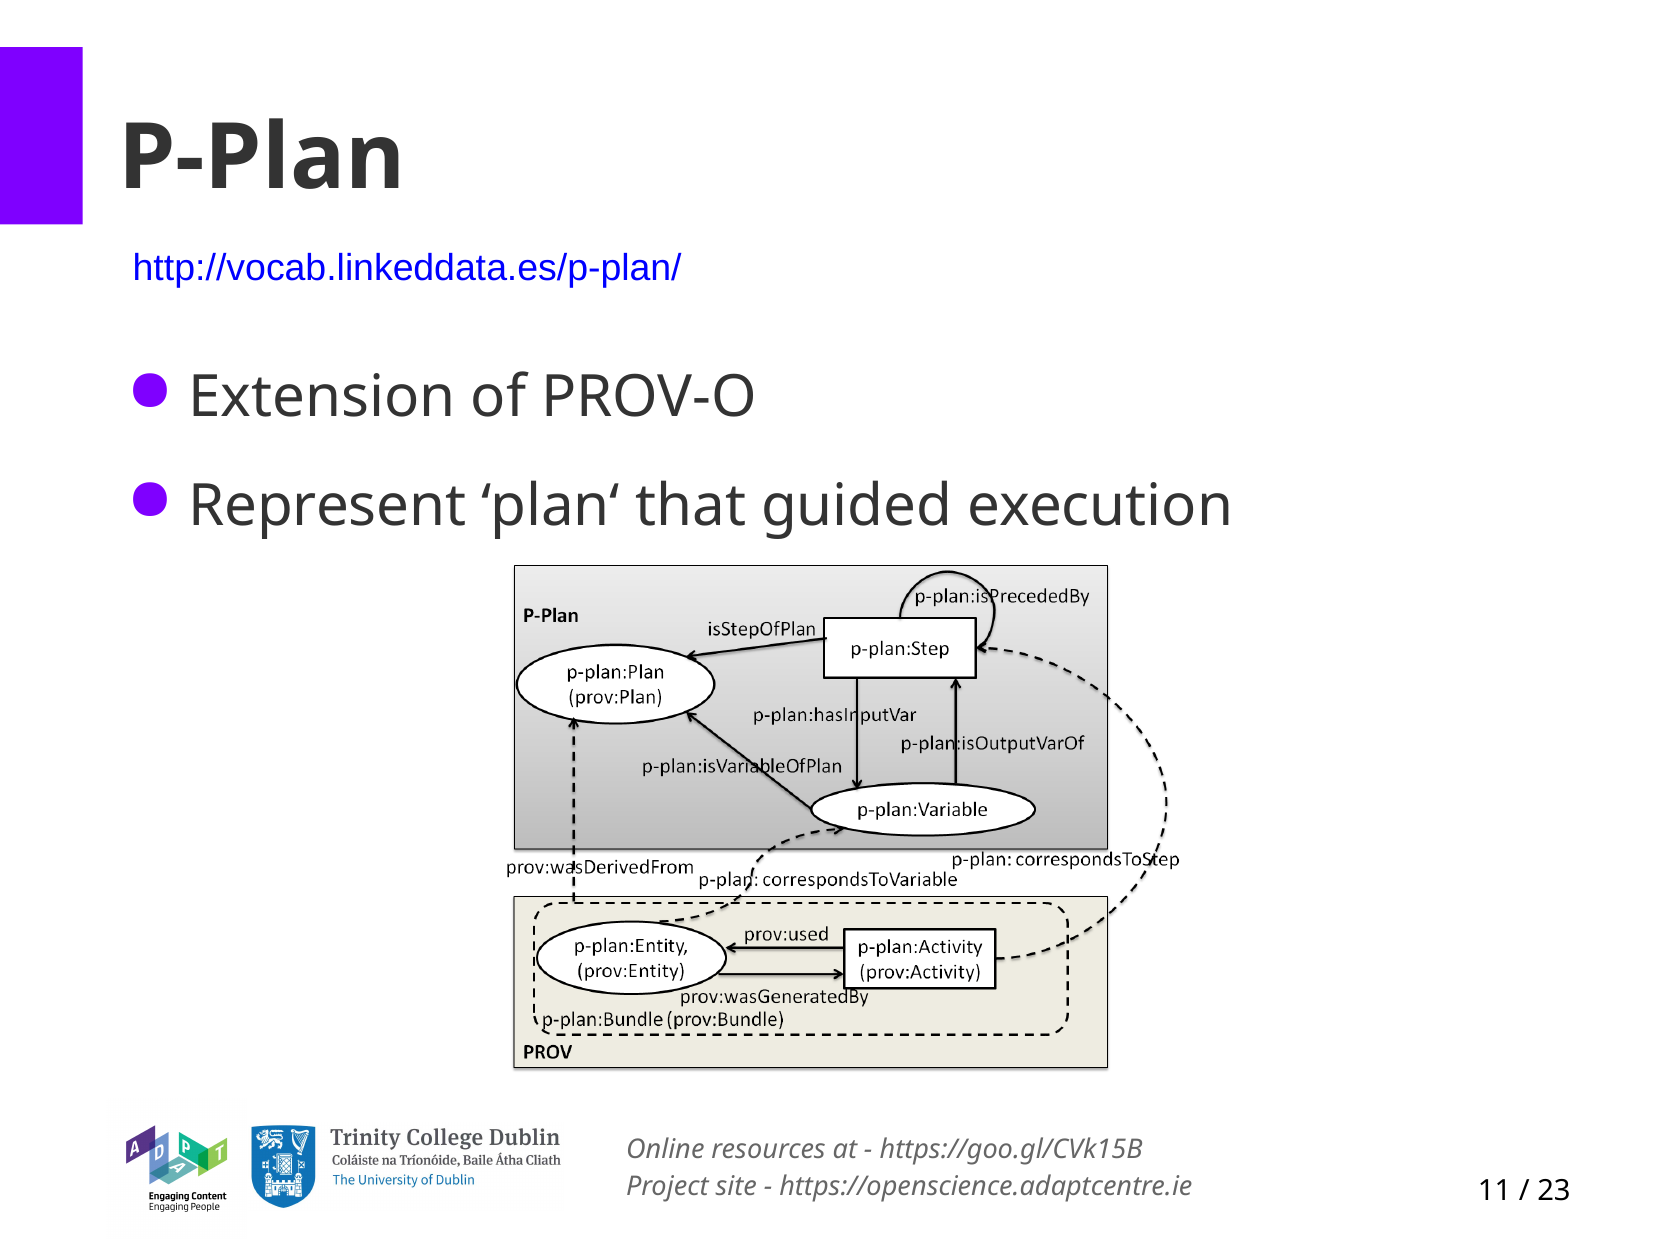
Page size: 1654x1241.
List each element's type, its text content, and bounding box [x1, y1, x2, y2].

list Extension of PROV-O Represent ‘plan‘ that guided execution [118, 354, 1536, 1074]
title P-Plan [118, 49, 1571, 257]
text_box http://vocab.linkeddata.es/p-plan/ [117, 238, 697, 296]
picture [248, 1122, 564, 1211]
picture [492, 562, 1193, 1074]
picture [106, 1098, 247, 1239]
